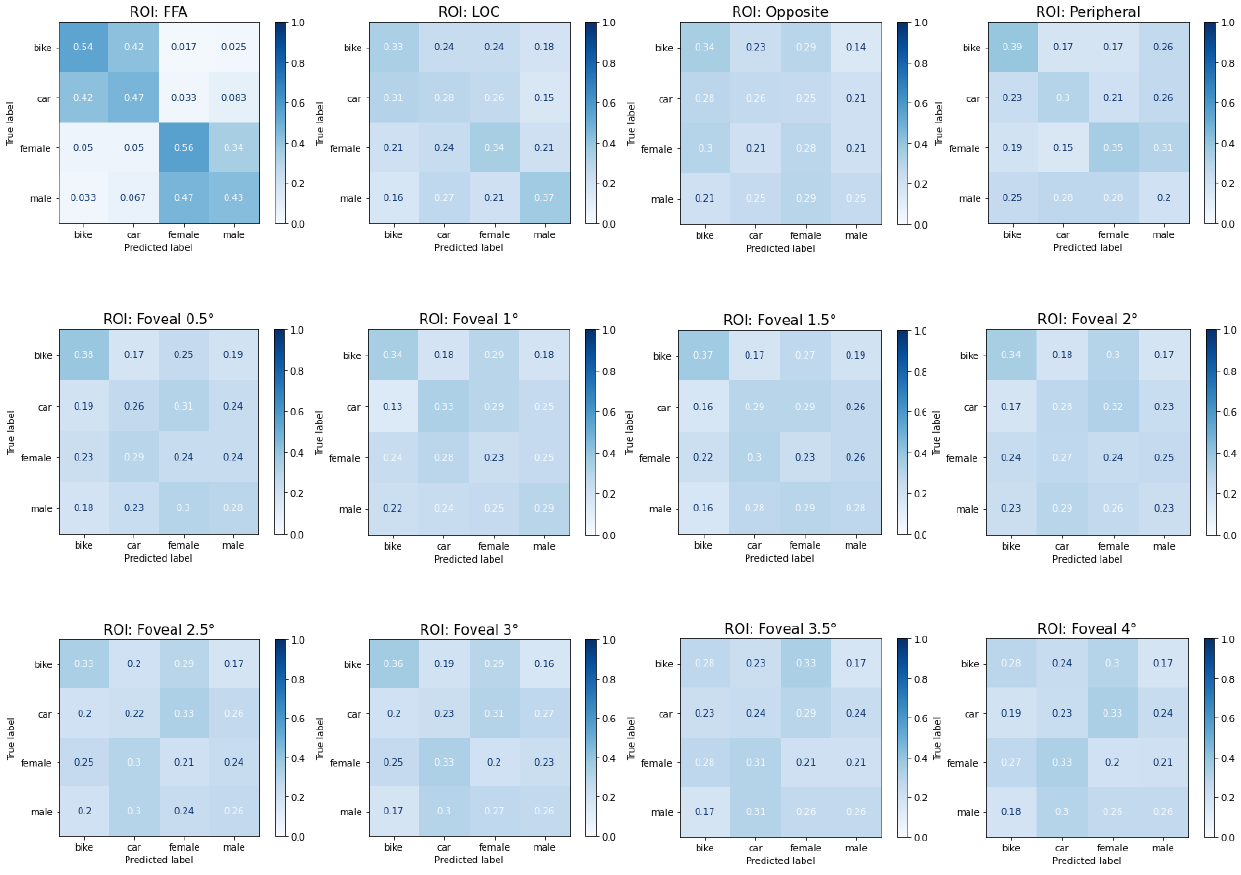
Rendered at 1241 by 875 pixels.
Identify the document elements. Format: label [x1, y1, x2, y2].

picture [1, 306, 1241, 570]
picture [1, 616, 1241, 871]
picture [0, 0, 1241, 259]
